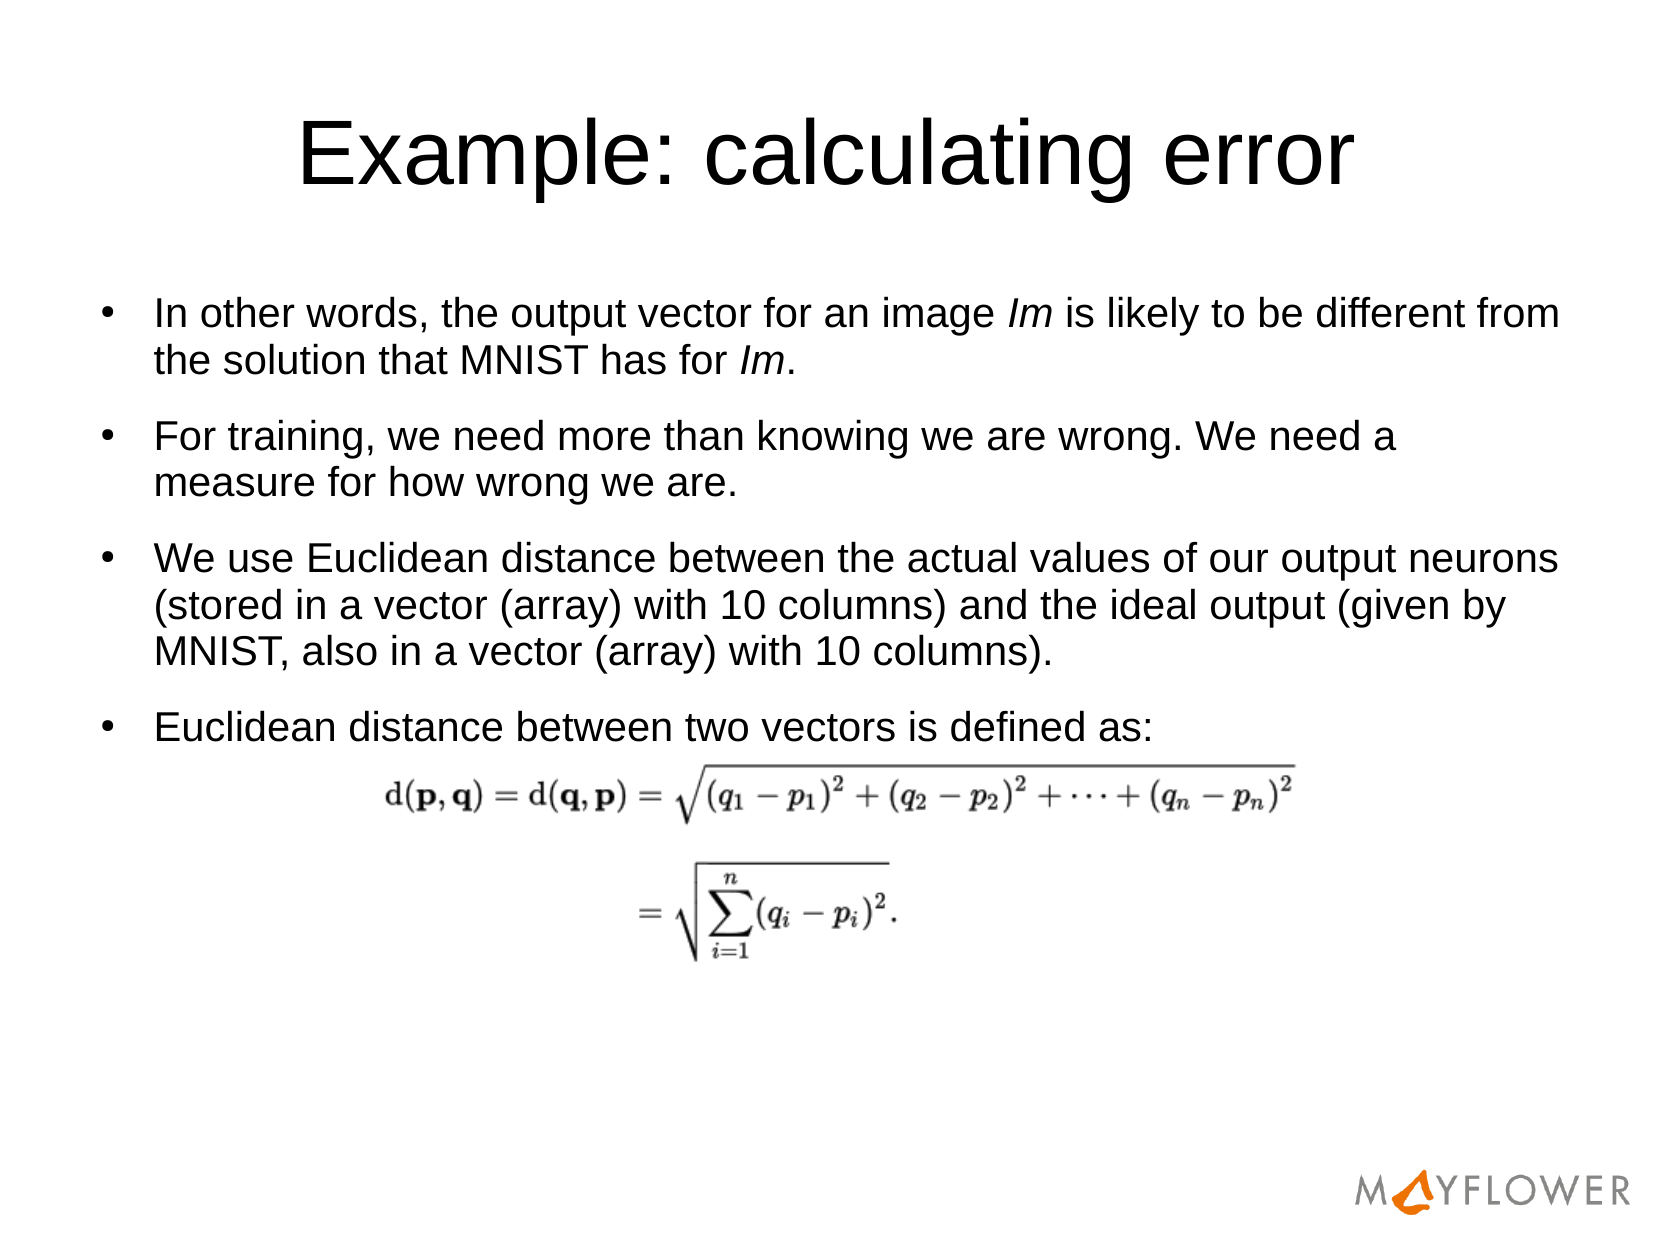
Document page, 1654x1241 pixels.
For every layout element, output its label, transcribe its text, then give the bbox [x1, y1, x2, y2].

list In other words, the output vector for an image Im is likely to be different from the solution that MNIST has for Im. For training, we need more than knowing we are wrong. We need a measure for how wrong we are. We use Euclidean distance between the actual values of our output neurons (stored in a vector (array) with 10 columns) and the ideal output (given by MNIST, also in a vector (array) with 10 columns). Euclidean distance between two vectors is defined as: [82, 290, 1571, 792]
picture [1355, 1169, 1630, 1215]
title Example: calculating error [82, 49, 1571, 257]
picture [380, 760, 1301, 966]
